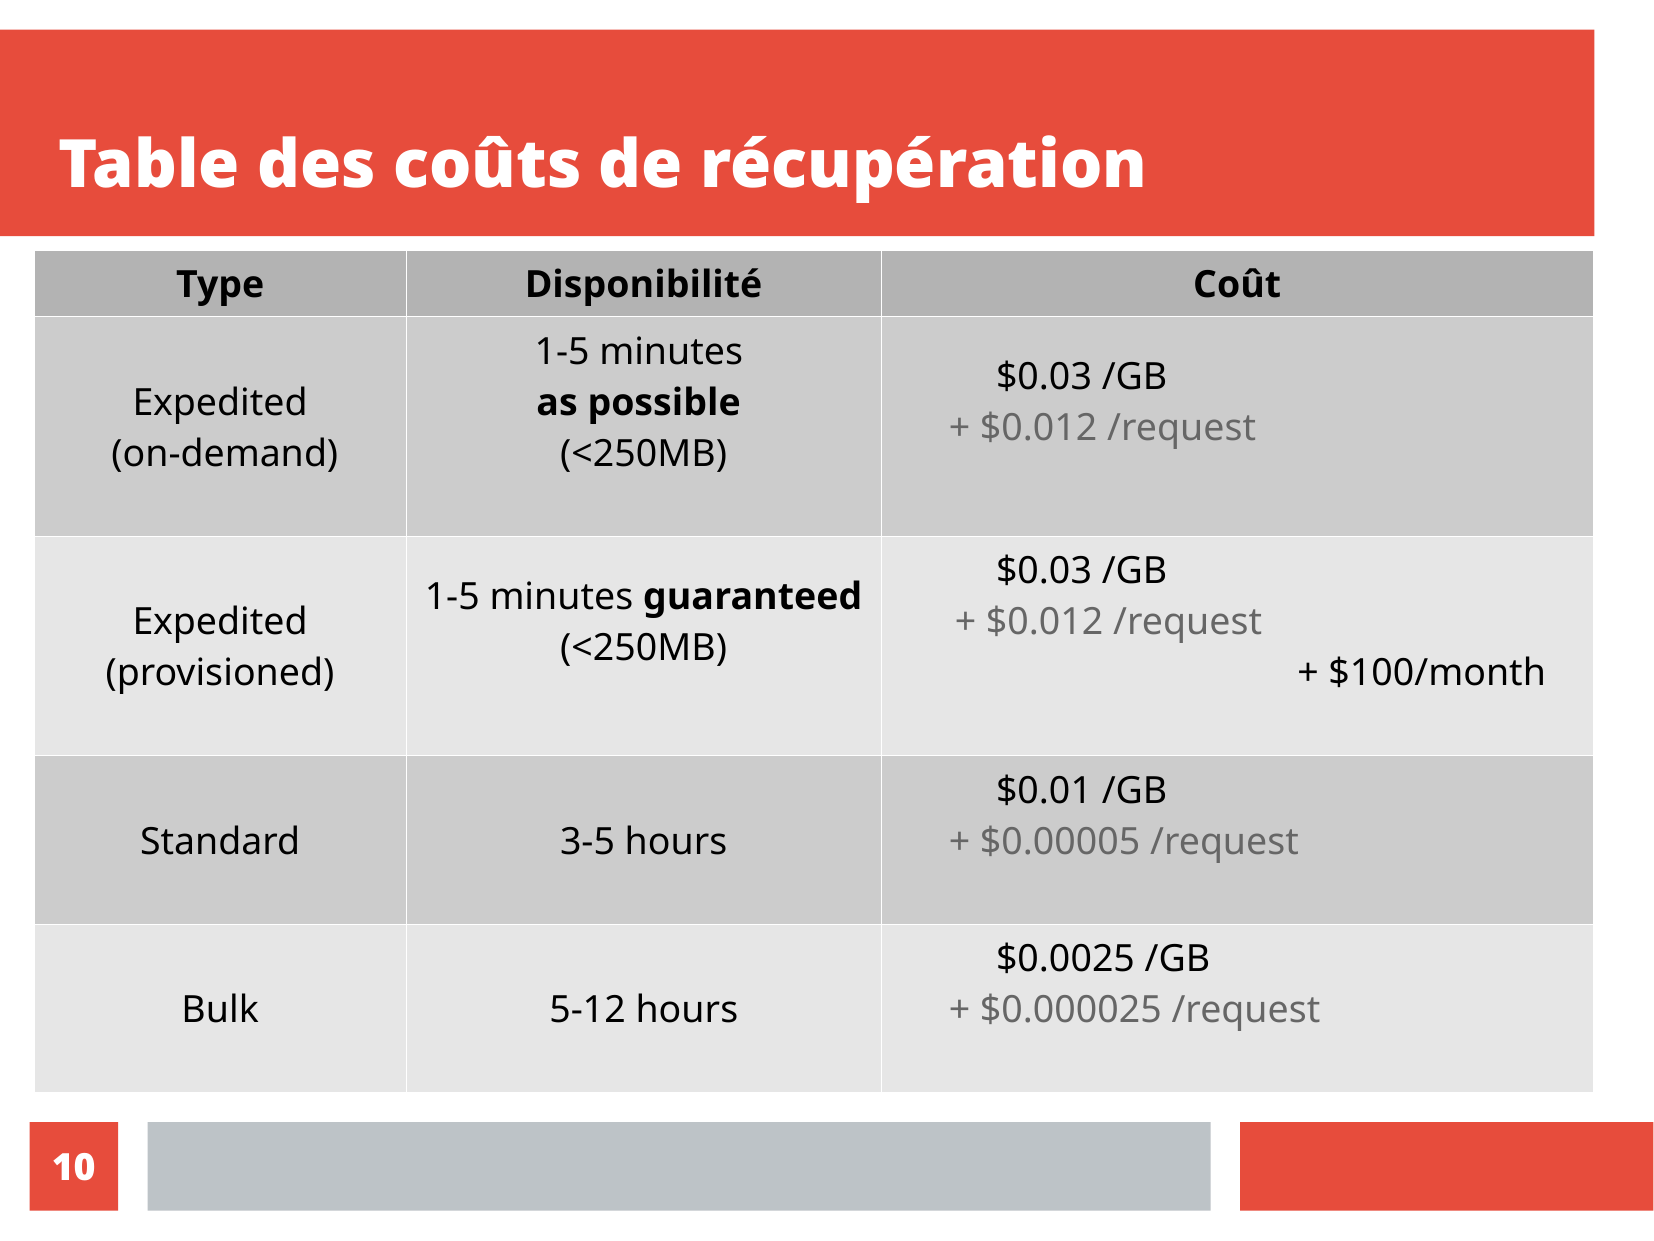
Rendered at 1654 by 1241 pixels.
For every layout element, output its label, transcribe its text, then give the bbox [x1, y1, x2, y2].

table_header Type [35, 251, 406, 316]
table_cell 1-5 minutes guaranteed (<250MB) [407, 537, 881, 755]
table_cell $0.03 /GB + $0.012 /request [882, 317, 1593, 536]
table_cell Bulk [35, 925, 406, 1092]
table_cell $0.03 /GB + $0.012 /request + $100/month [882, 537, 1593, 755]
table_cell Standard [35, 756, 406, 924]
table_cell 5-12 hours [407, 925, 881, 1092]
table_header Disponibilité [407, 251, 881, 316]
table_cell 1-5 minutes as possible (<250MB) [407, 317, 881, 536]
table_header Coût [882, 251, 1593, 316]
table_cell $0.01 /GB + $0.00005 /request [882, 756, 1593, 924]
table_cell Expedited (on-demand) [35, 317, 406, 536]
table_cell 3-5 hours [407, 756, 881, 924]
table_cell Expedited (provisioned) [35, 537, 406, 755]
title Table des coûts de récupération [59, 59, 1595, 207]
table_cell $0.0025 /GB + $0.000025 /request [882, 925, 1593, 1092]
